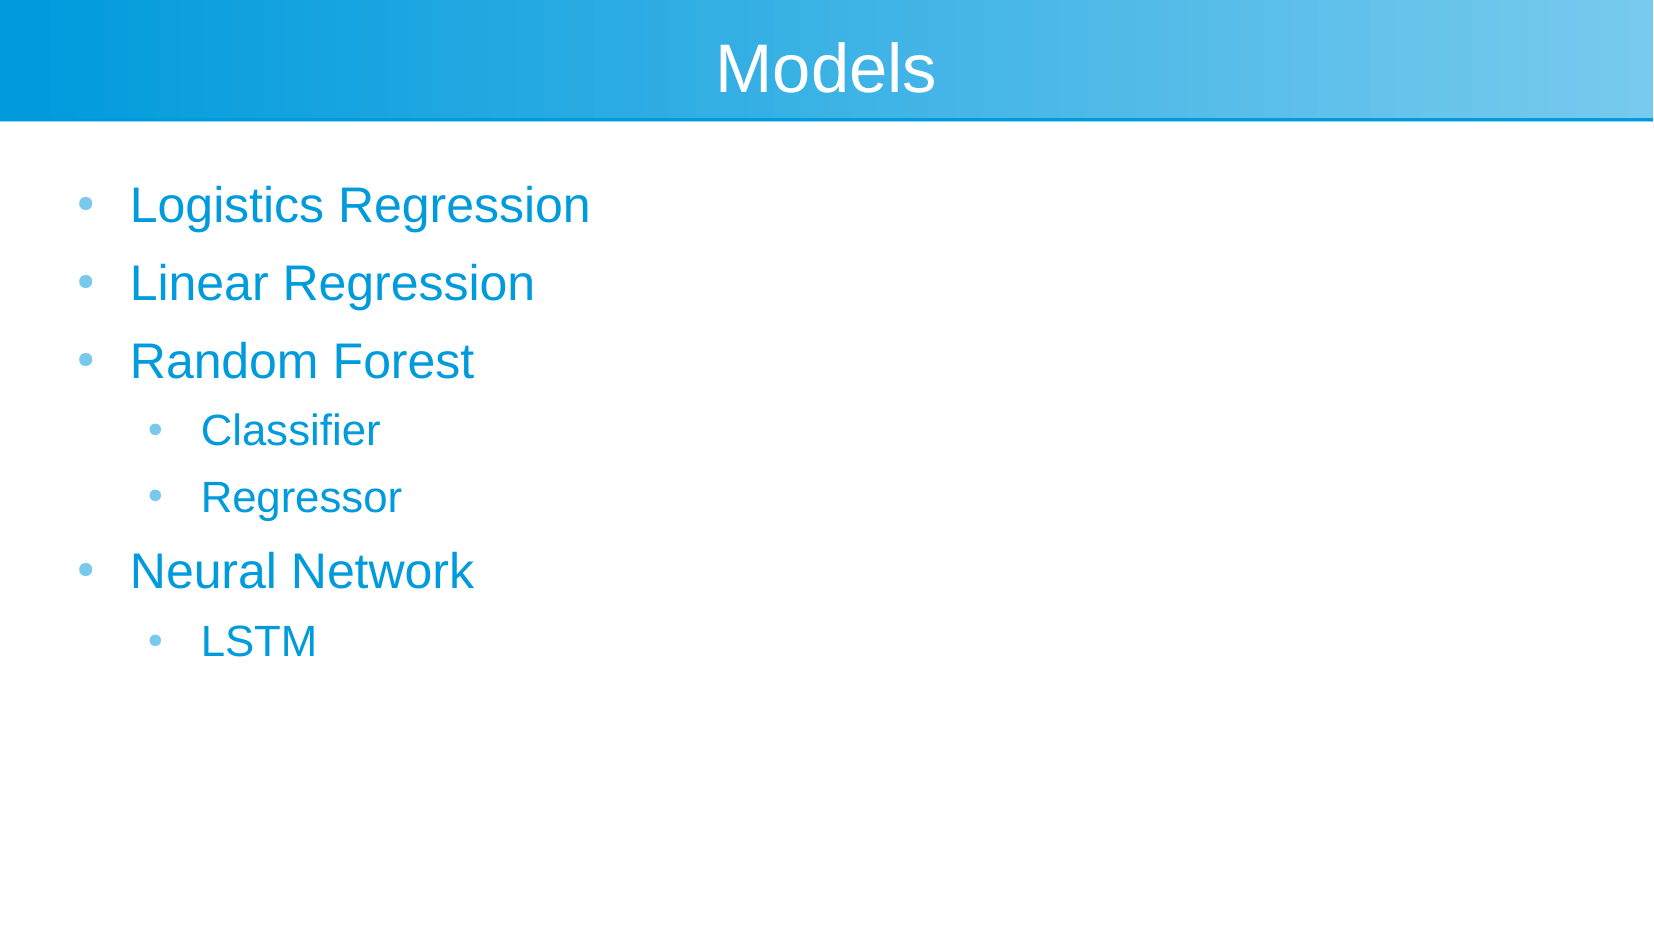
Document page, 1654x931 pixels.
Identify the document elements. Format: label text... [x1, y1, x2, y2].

title Models [59, 29, 1595, 108]
list Logistics Regression Linear Regression Random Forest Classifier Regressor Neural Network LSTM [59, 177, 739, 768]
